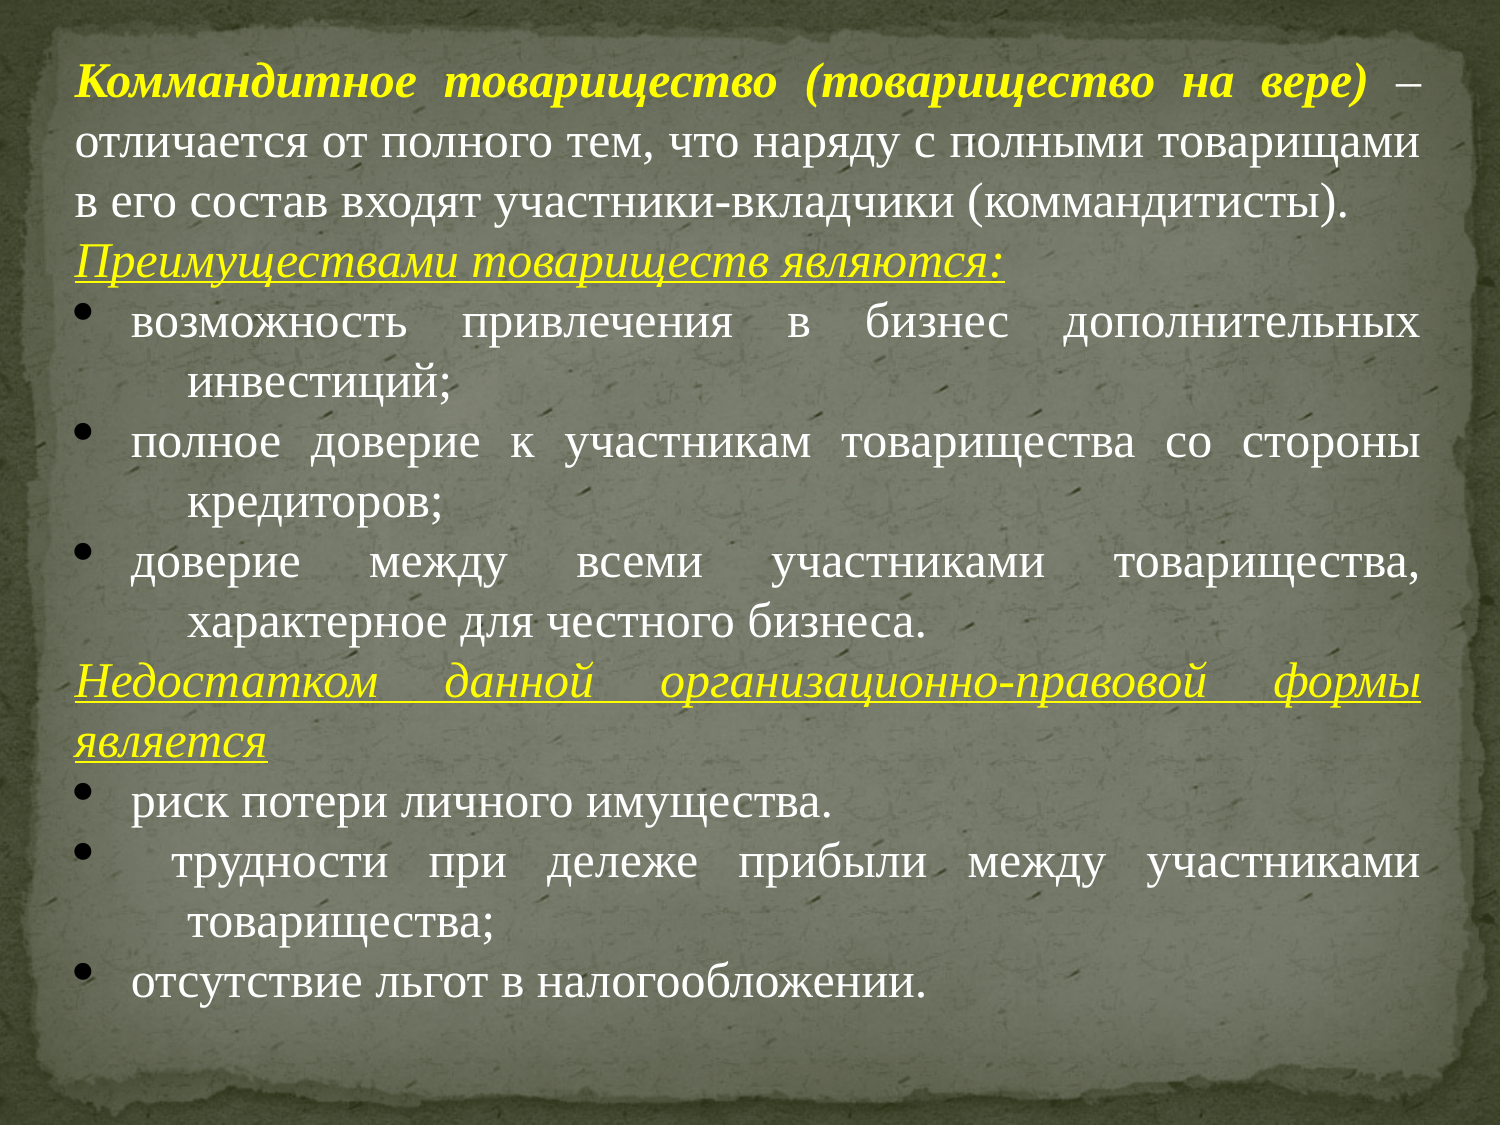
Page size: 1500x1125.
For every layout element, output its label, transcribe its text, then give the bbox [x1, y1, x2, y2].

text_box Коммандитное товарищество (товарищество на вере) – отличается от полного тем, что наряду с полными товарищами в его состав входят участники-вкладчики (коммандитисты). Преимуществами товариществ являются: возможность привлечения в бизнес дополнительных инвестиций; полное доверие к участникам товарищества со стороны кредиторов; доверие между всеми участниками товарищества, характерное для честного бизнеса. Недостатком данной организационно-правовой формы является риск потери личного имущества. трудности при дележе прибыли между участниками товарищества; отсутствие льгот в налогообложении. [60, 40, 1436, 1015]
